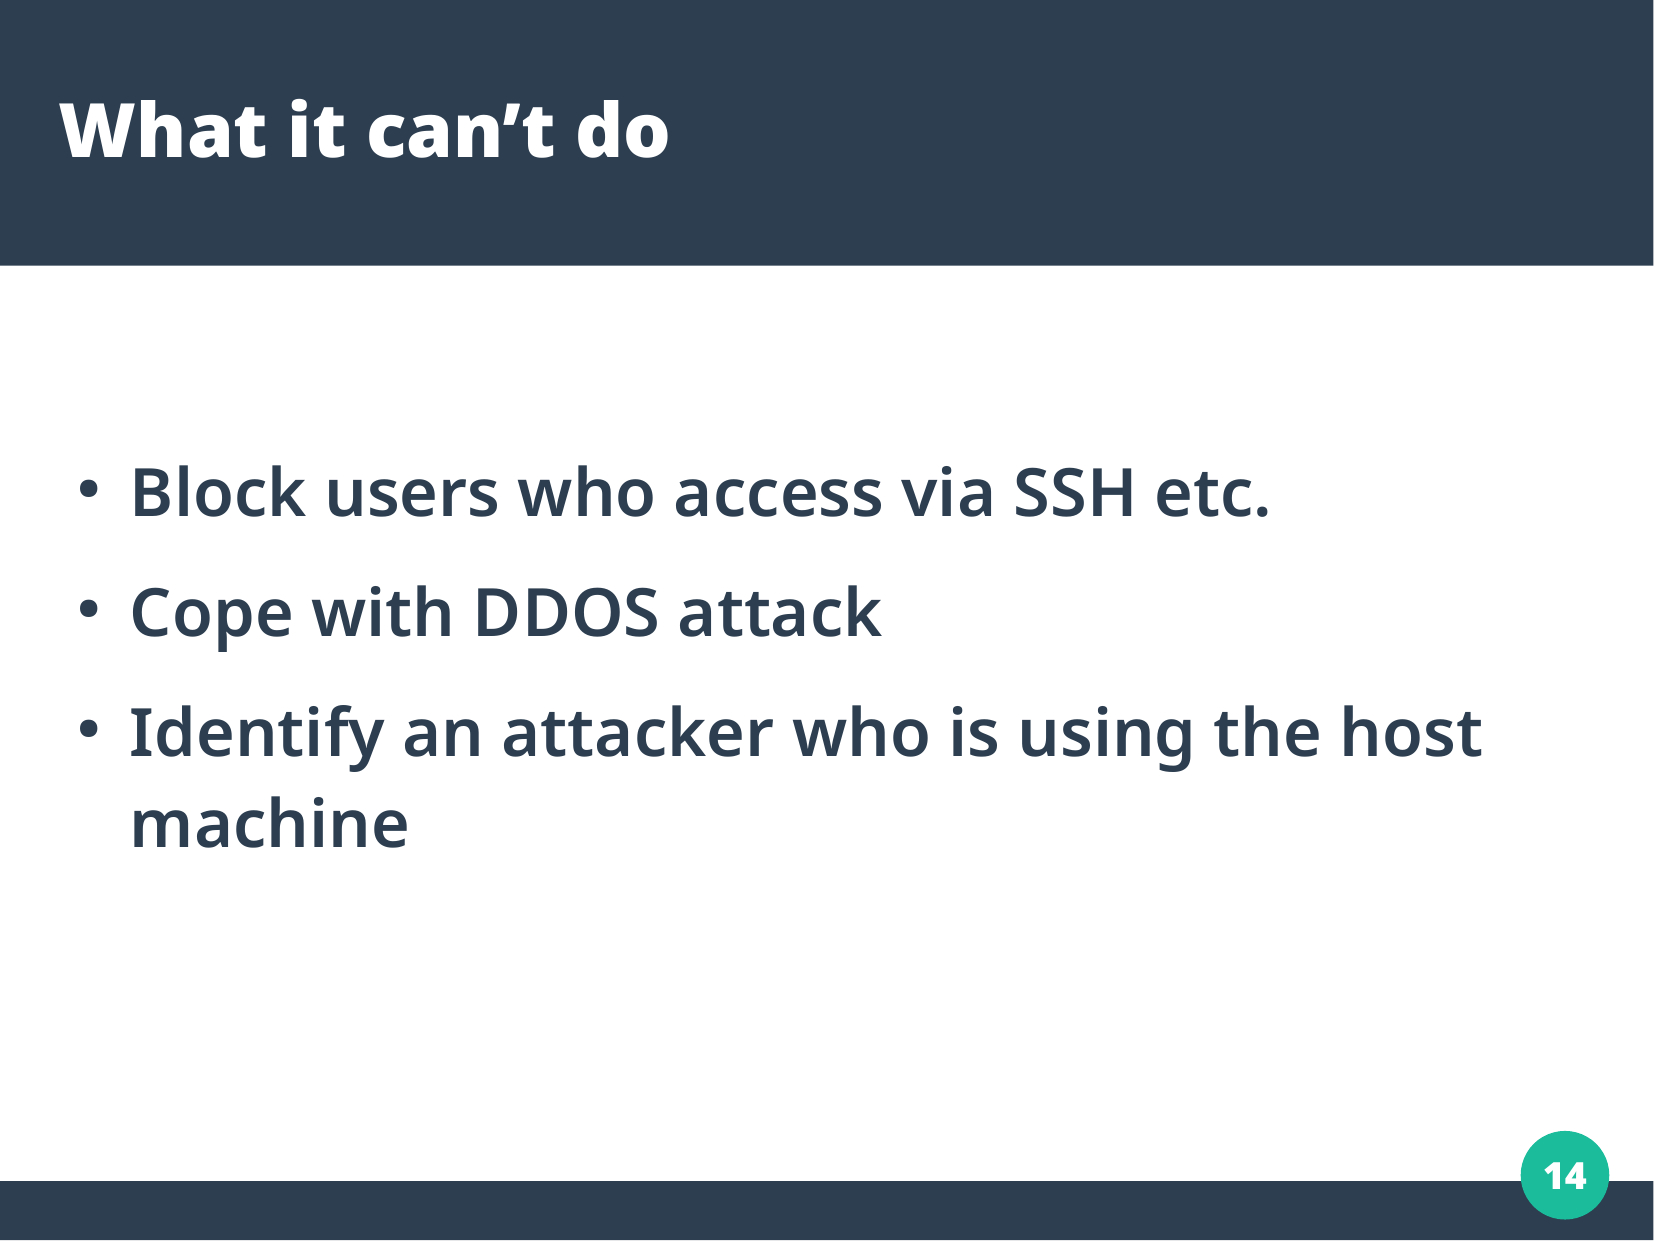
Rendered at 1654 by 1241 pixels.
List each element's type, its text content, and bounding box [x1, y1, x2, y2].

title What it can’t do [59, 49, 1595, 207]
list Block users who access via SSH etc. Cope with DDOS attack Identify an attacker who is using the host machine [59, 324, 1595, 1152]
